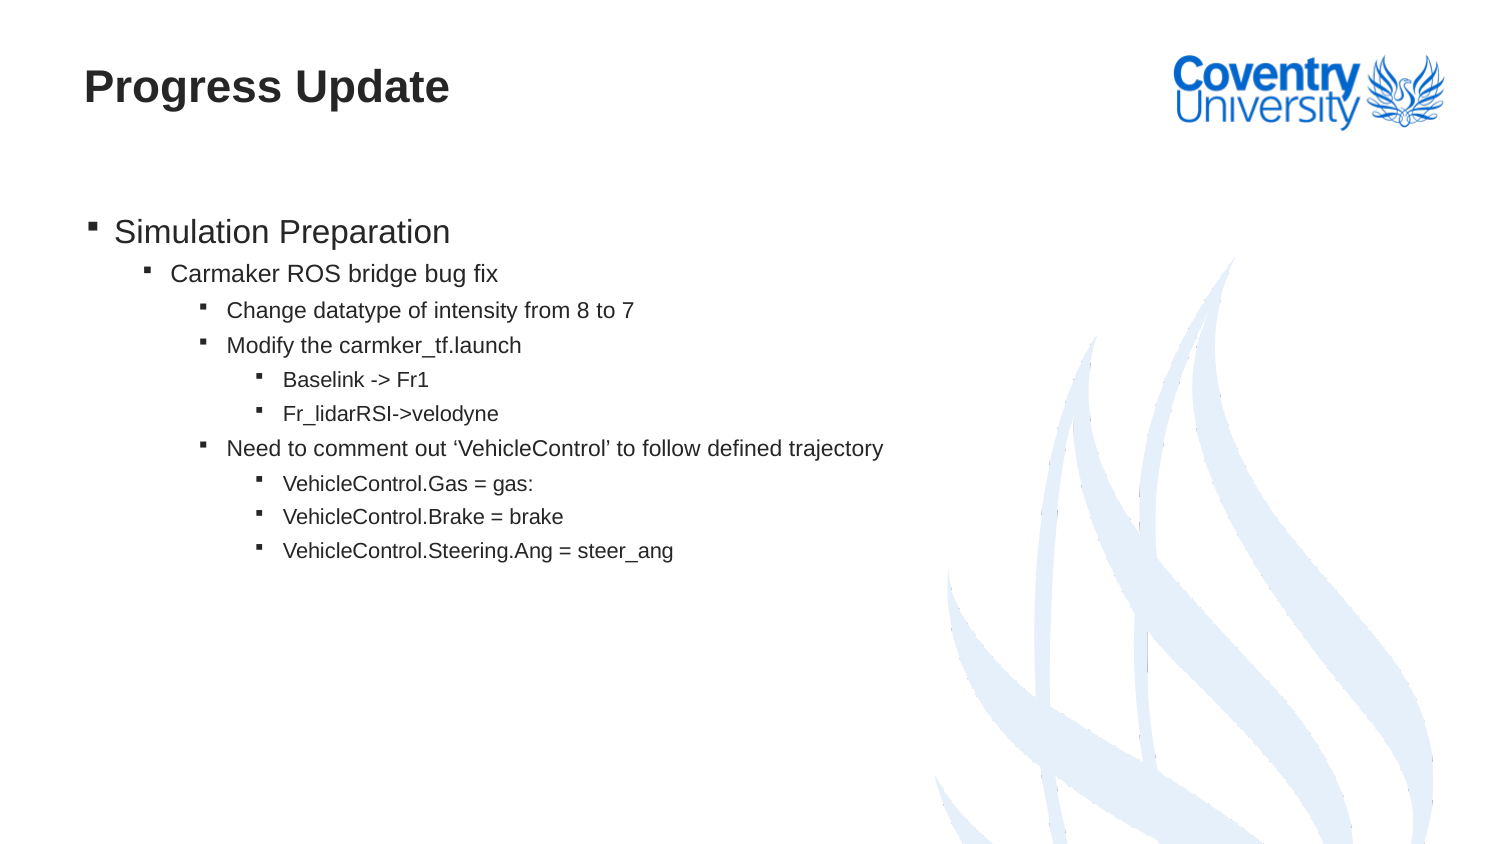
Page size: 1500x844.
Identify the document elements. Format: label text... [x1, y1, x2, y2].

picture [1169, 52, 1450, 132]
title Progress Update [68, 55, 1363, 174]
list Simulation Preparation Carmaker ROS bridge bug fix Change datatype of intensity from 8 to 7 Modify the carmker_tf.launch Baselink -> Fr1 Fr_lidarRSI->velodyne Need to comment out ‘VehicleControl’ to follow defined trajectory VehicleControl.Gas = gas: VehicleControl.Brake = brake VehicleControl.Steering.Ang = steer_ang [70, 182, 1365, 719]
picture [935, 256, 1433, 844]
